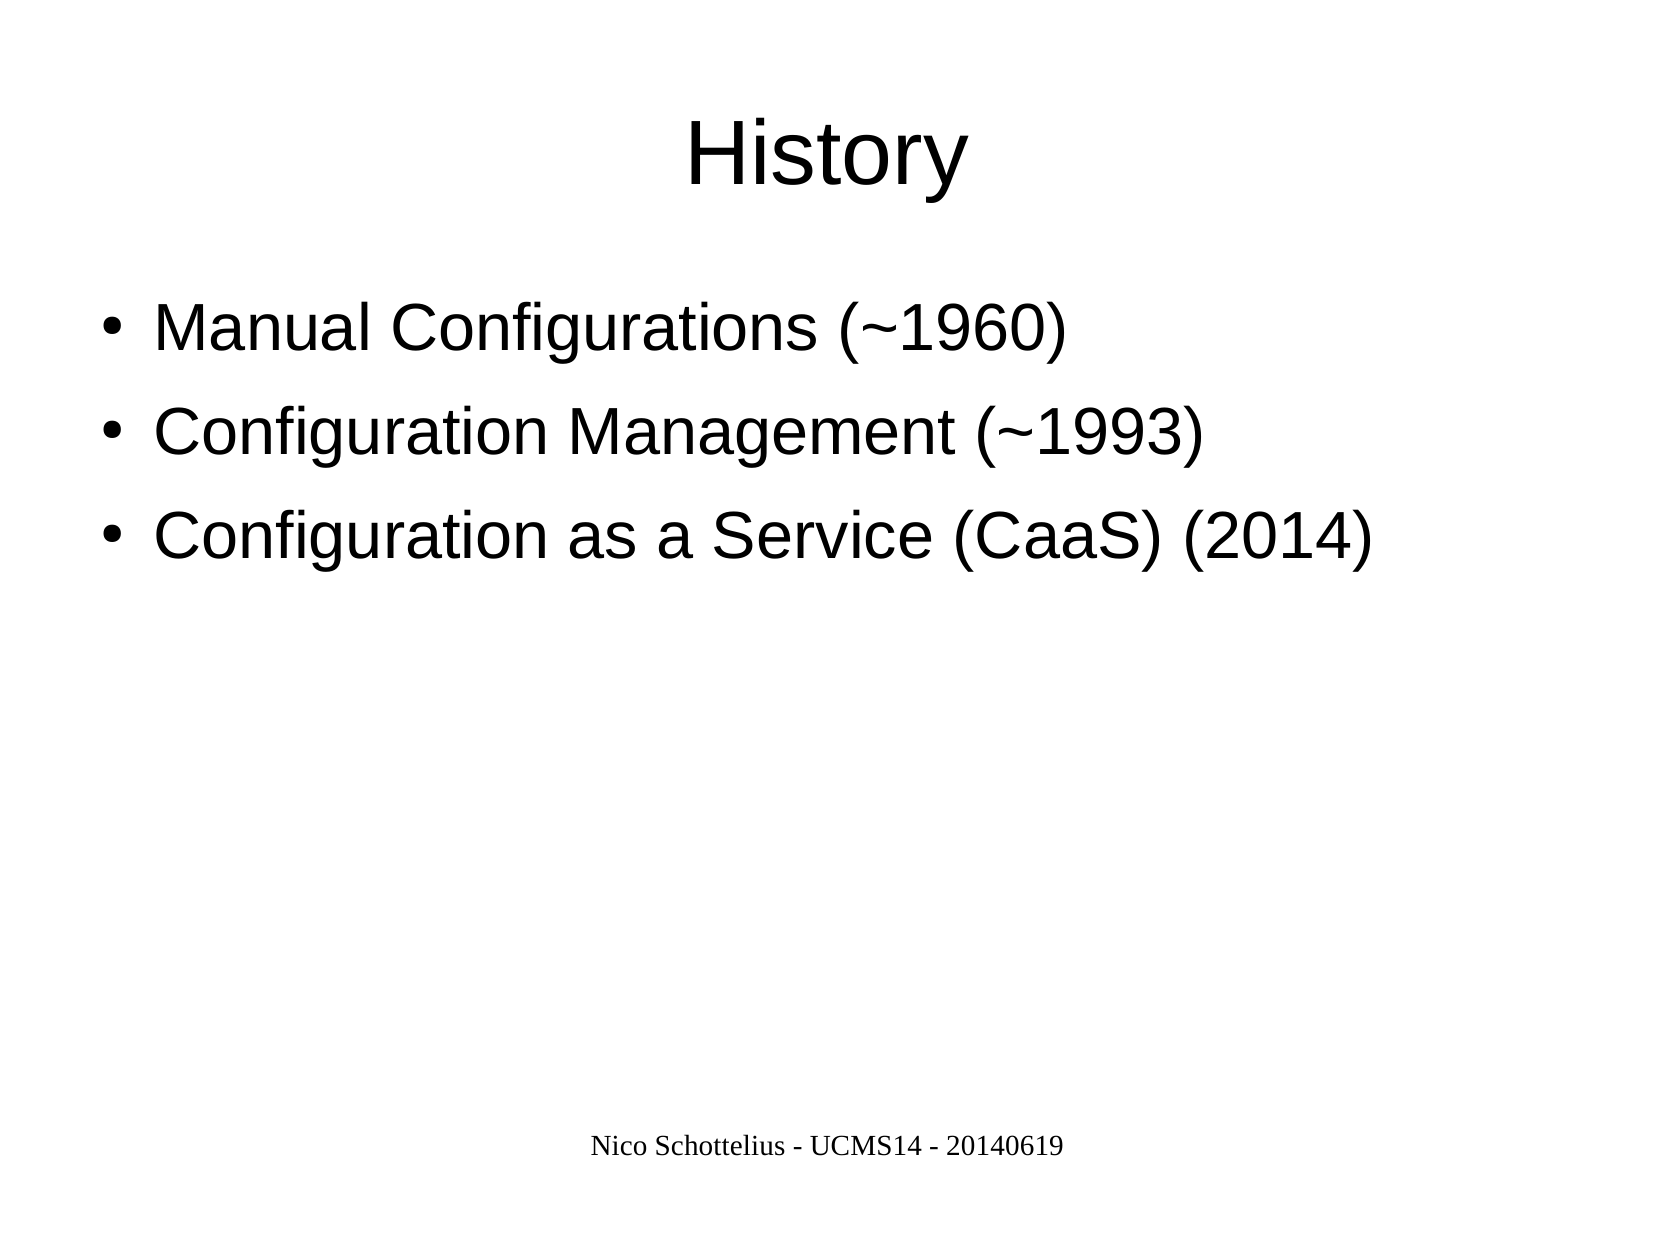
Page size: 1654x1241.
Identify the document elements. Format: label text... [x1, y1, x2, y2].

title History [82, 49, 1571, 257]
list Manual Configurations (~1960) Configuration Management (~1993) Configuration as a Service (CaaS) (2014) [82, 290, 1538, 1010]
